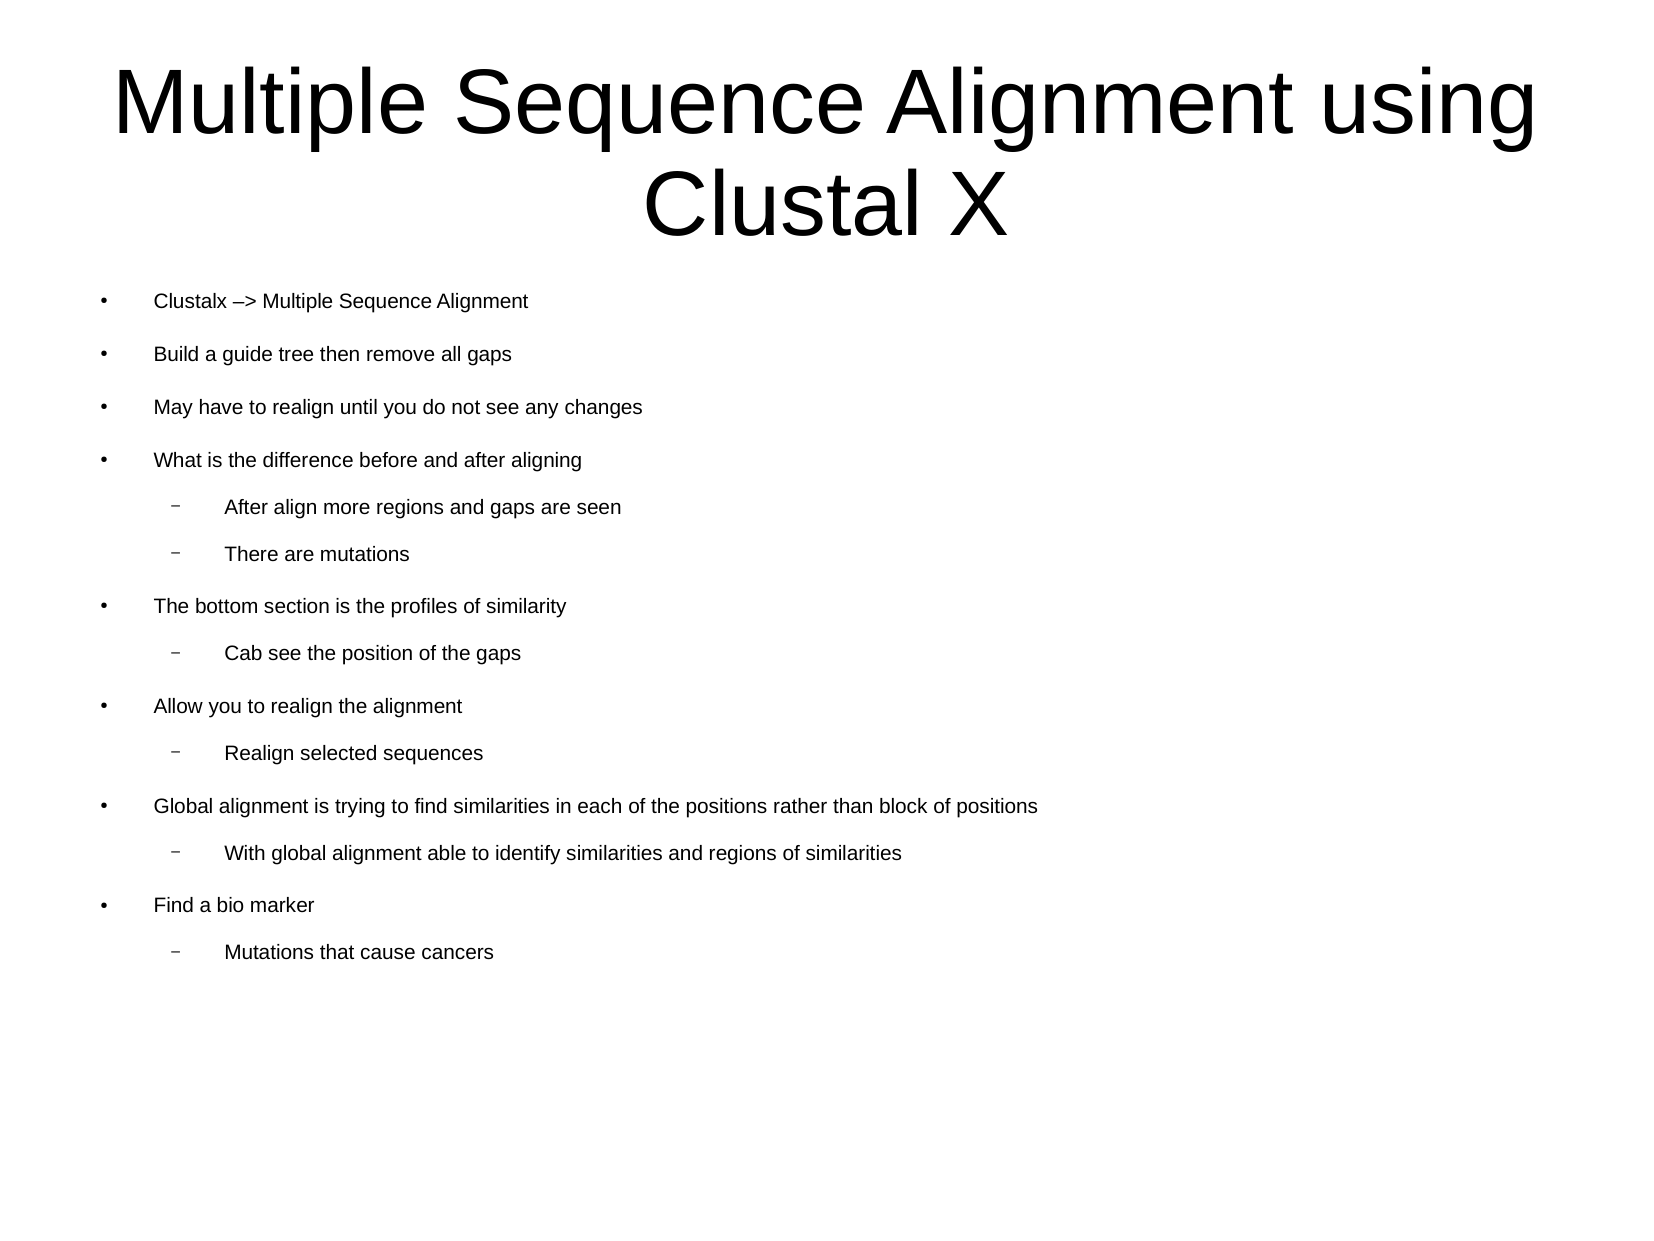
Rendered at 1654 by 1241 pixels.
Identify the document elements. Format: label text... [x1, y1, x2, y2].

title Multiple Sequence Alignment using Clustal X [82, 49, 1571, 257]
list Clustalx –> Multiple Sequence Alignment Build a guide tree then remove all gaps May have to realign until you do not see any changes What is the difference before and after aligning After align more regions and gaps are seen There are mutations The bottom section is the profiles of similarity Cab see the position of the gaps Allow you to realign the alignment Realign selected sequences Global alignment is trying to find similarities in each of the positions rather than block of positions With global alignment able to identify similarities and regions of similarities Find a bio marker Mutations that cause cancers [82, 290, 1571, 1010]
